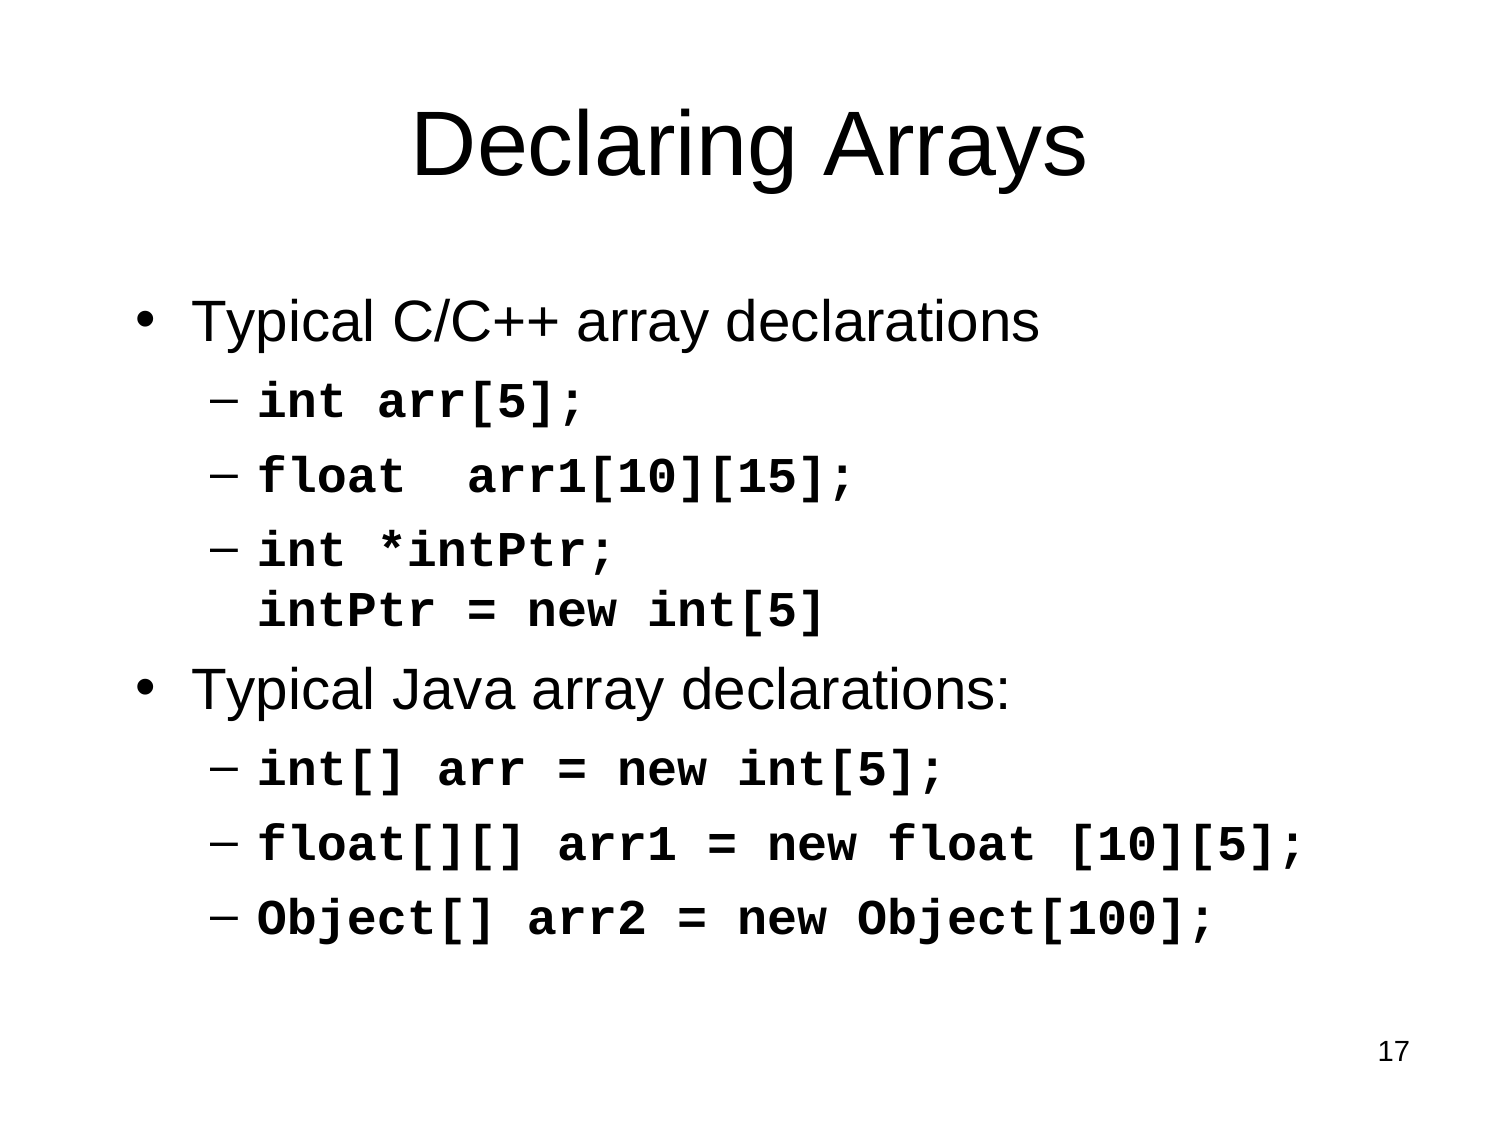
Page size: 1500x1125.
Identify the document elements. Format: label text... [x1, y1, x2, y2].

title Declaring Arrays [75, 45, 1426, 233]
text_box <number> [1074, 1024, 1426, 1103]
list Typical C/C++ array declarations int arr[5]; float arr1[10][15]; int *intPtr; intPtr = new int[5] Typical Java array declarations: int[] arr = new int[5]; float[][] arr1 = new float [10][5]; Object[] arr2 = new Object[100]; [120, 197, 1446, 961]
